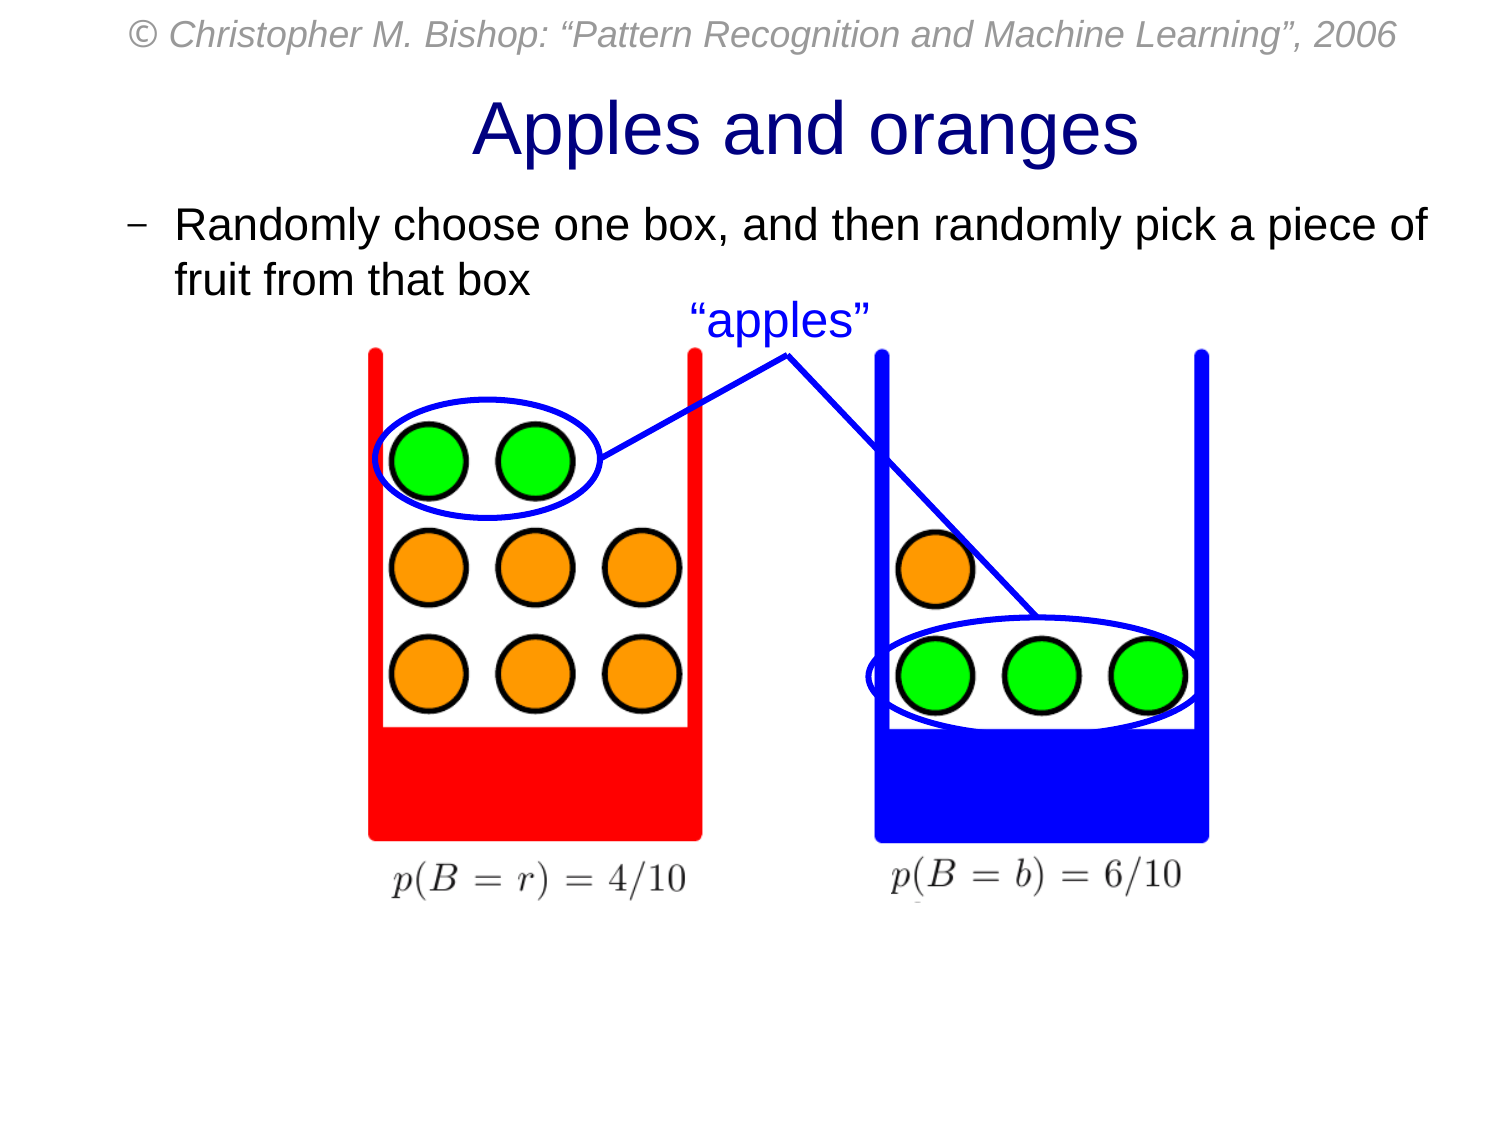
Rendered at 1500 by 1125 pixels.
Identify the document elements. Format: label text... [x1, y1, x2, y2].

list Randomly choose one box, and then randomly pick a piece of fruit from that box [37, 187, 1500, 1125]
picture [379, 403, 596, 514]
text_box “apples” [675, 280, 900, 355]
picture [871, 449, 1028, 659]
picture [389, 854, 690, 902]
picture [872, 621, 1202, 732]
picture [367, 346, 705, 845]
picture [891, 853, 1183, 903]
text_box © Christopher M. Bishop: “Pattern Recognition and Machine Learning”, 2006 [112, 0, 1500, 90]
title Apples and oranges [149, 90, 1463, 179]
picture [871, 345, 1213, 847]
